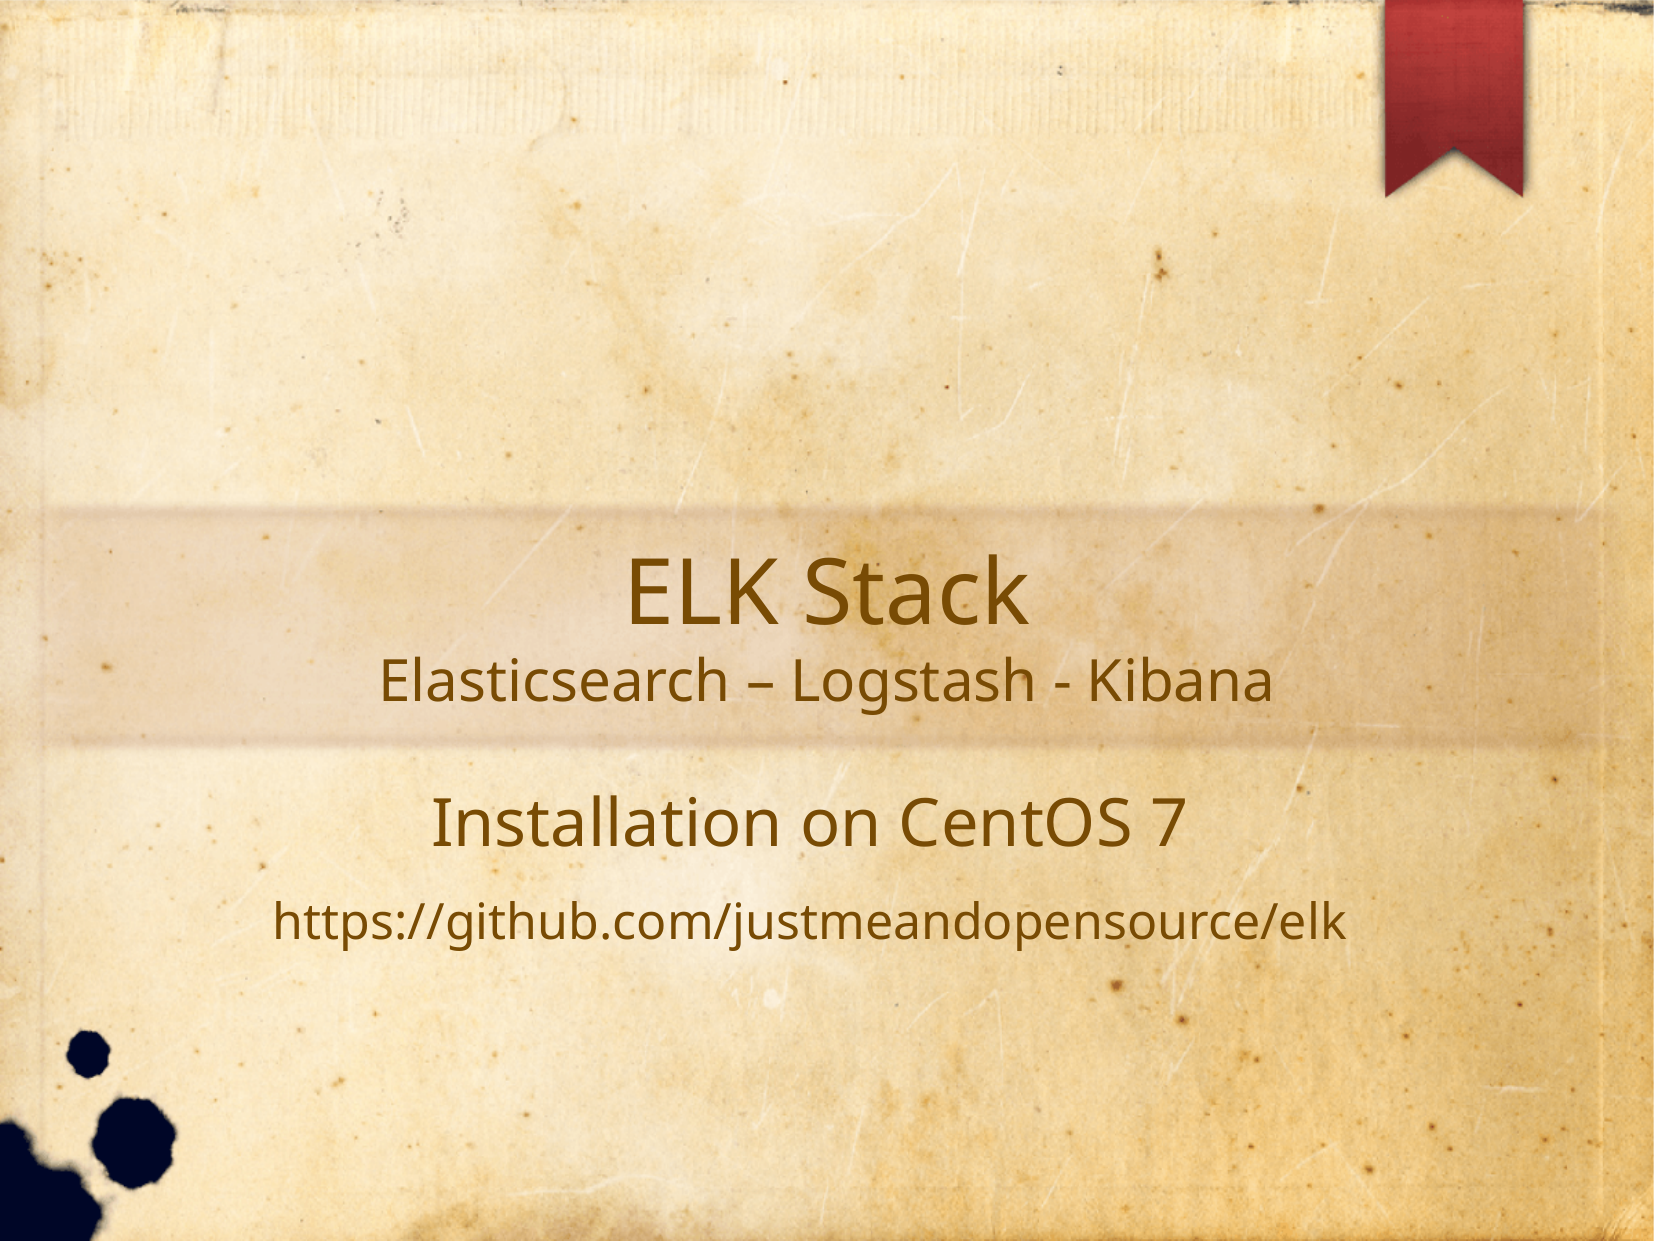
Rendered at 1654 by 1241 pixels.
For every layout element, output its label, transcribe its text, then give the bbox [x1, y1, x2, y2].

title ELK Stack Elasticsearch – Logstash - Kibana [82, 519, 1571, 727]
list Installation on CentOS 7 https://github.com/justmeandopensource/elk [82, 779, 1538, 1205]
